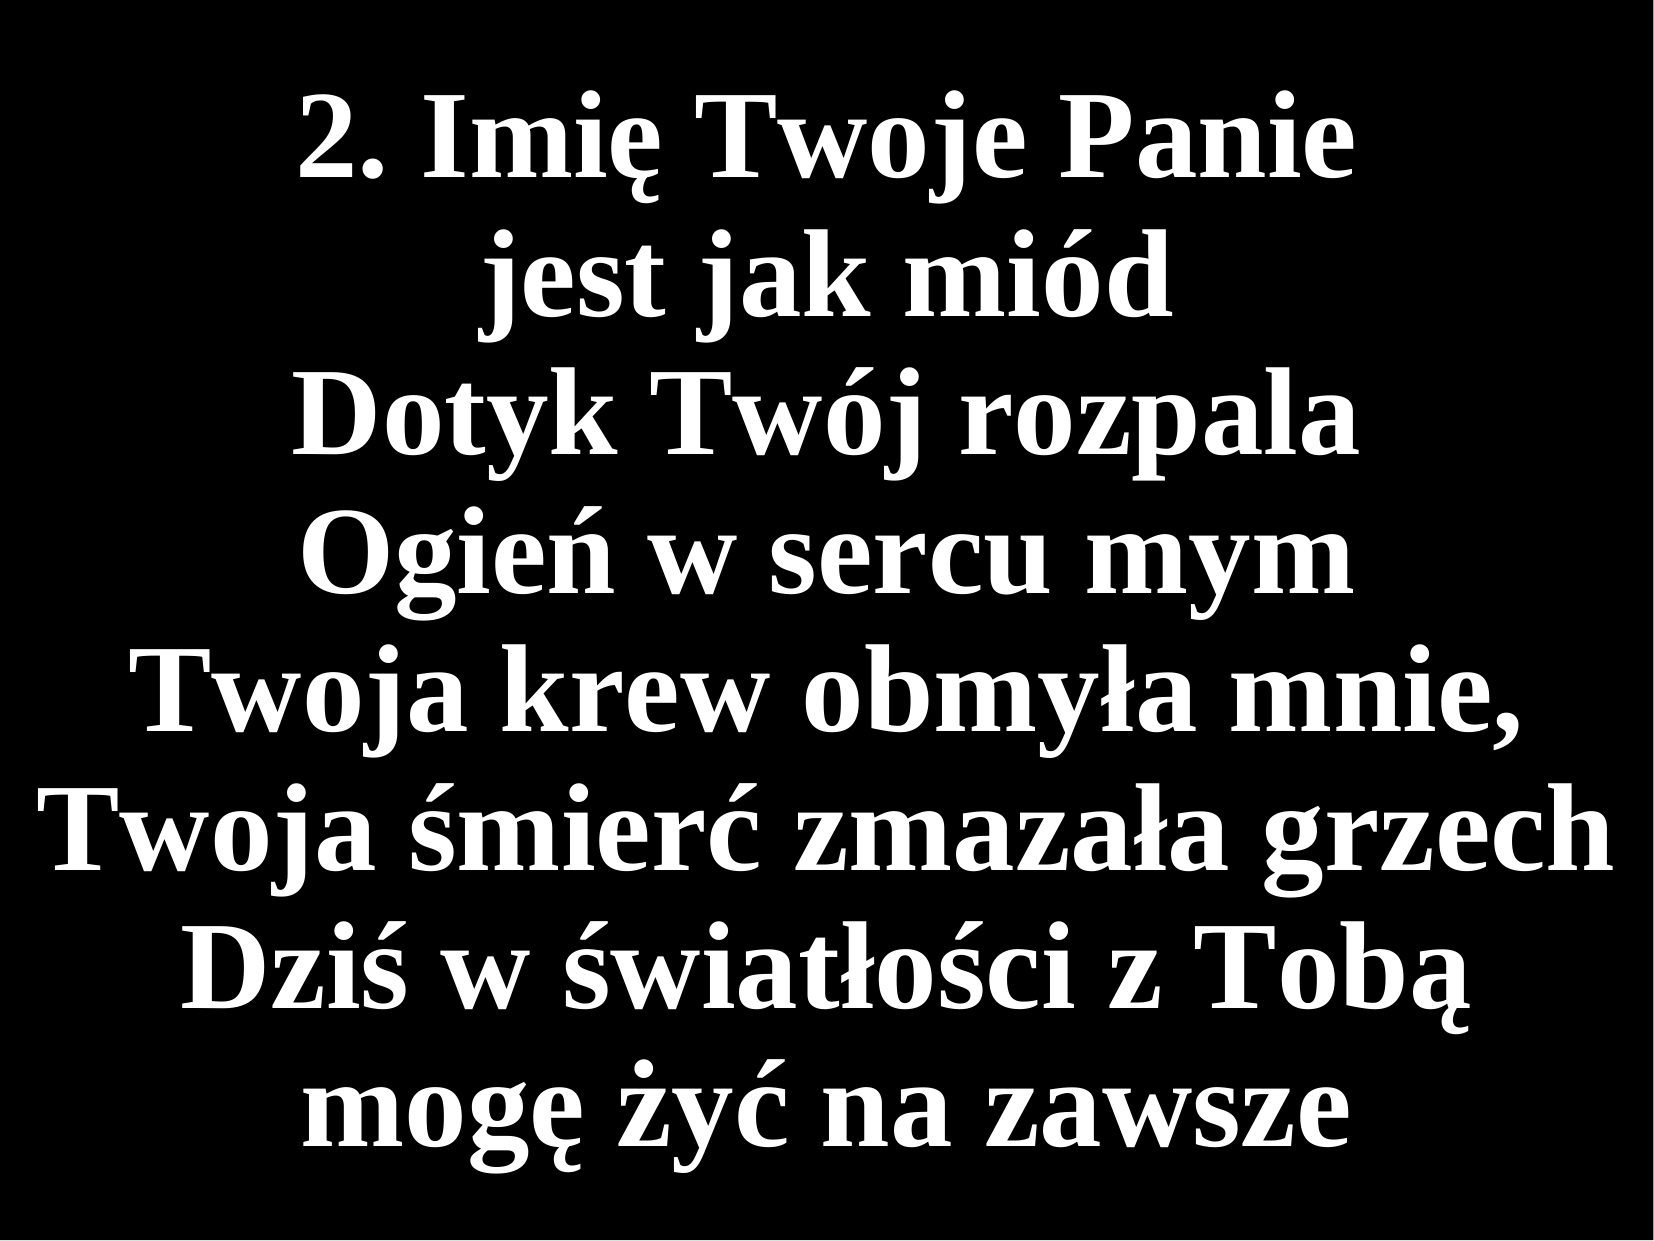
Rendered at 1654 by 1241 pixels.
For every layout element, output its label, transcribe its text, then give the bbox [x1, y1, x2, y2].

title 2. Imię Twoje Panie jest jak miód Dotyk Twój rozpala Ogień w sercu mym Twoja krew obmyła mnie, Twoja śmierć zmazała grzech Dziś w światłości z Tobą mogę żyć na zawsze [0, 0, 1654, 1241]
